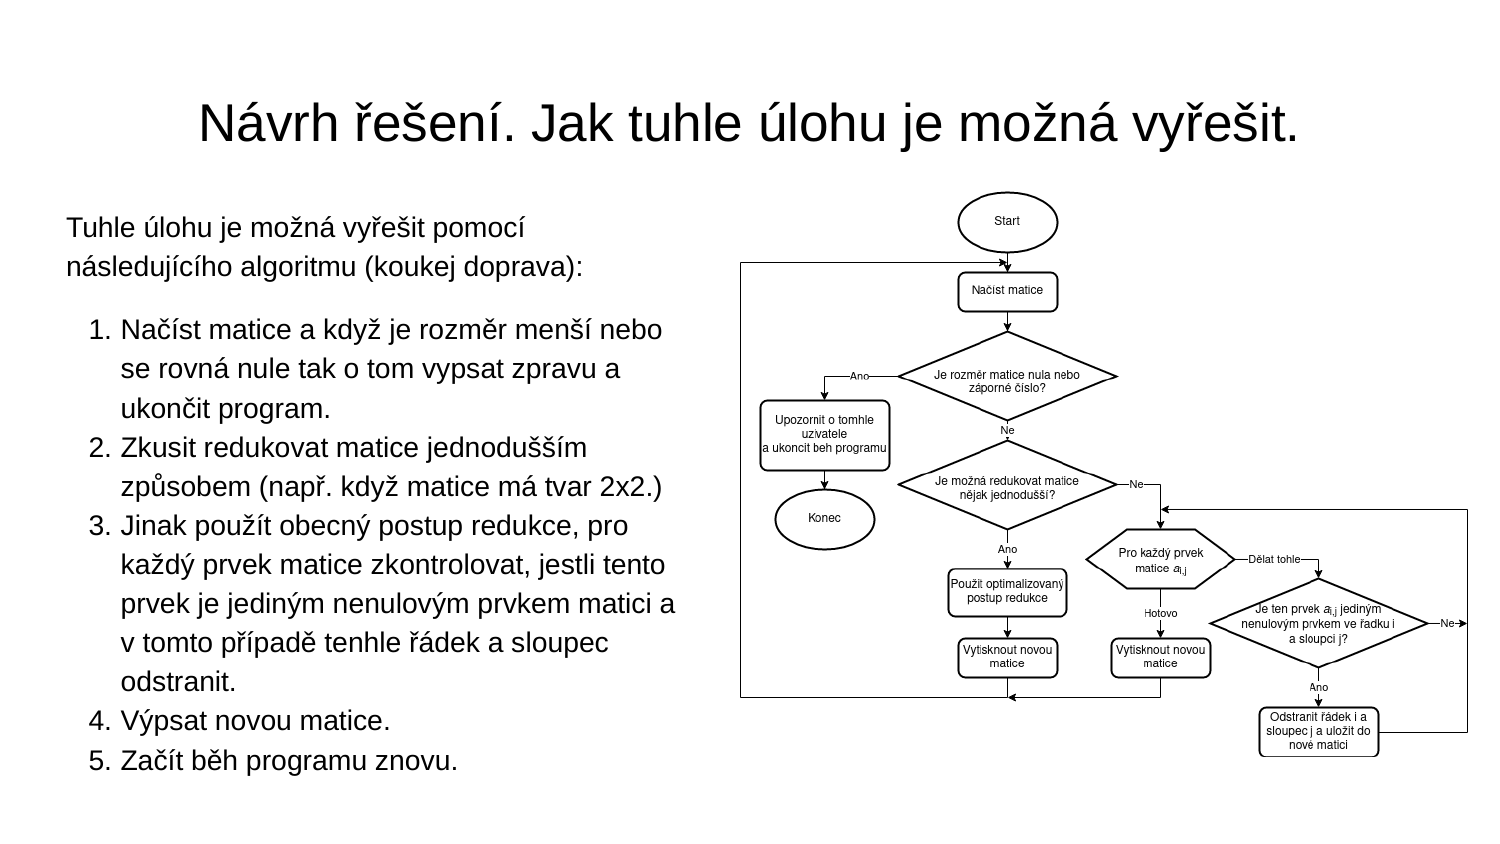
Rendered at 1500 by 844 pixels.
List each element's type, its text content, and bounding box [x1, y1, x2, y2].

title Návrh řešení. Jak tuhle úlohu je možná vyřešit. [51, 72, 1449, 167]
list Tuhle úlohu je možná vyřešit pomocí následujícího algoritmu (koukej doprava): Načíst matice a když je rozměr menší nebo se rovná nule tak o tom vypsat zpravu a ukončit program. Zkusit redukovat matice jednodušším způsobem (např. když matice má tvar 2x2.) Jinak použít obecný postup redukce, pro každý prvek matice zkontrolovat, jestli tento prvek je jediným nenulovým prvkem matici a v tomto případě tenhle řádek a sloupec odstranit. Výpsat novou matice. Začít běh programu znovu. [51, 189, 709, 796]
picture [733, 191, 1475, 757]
